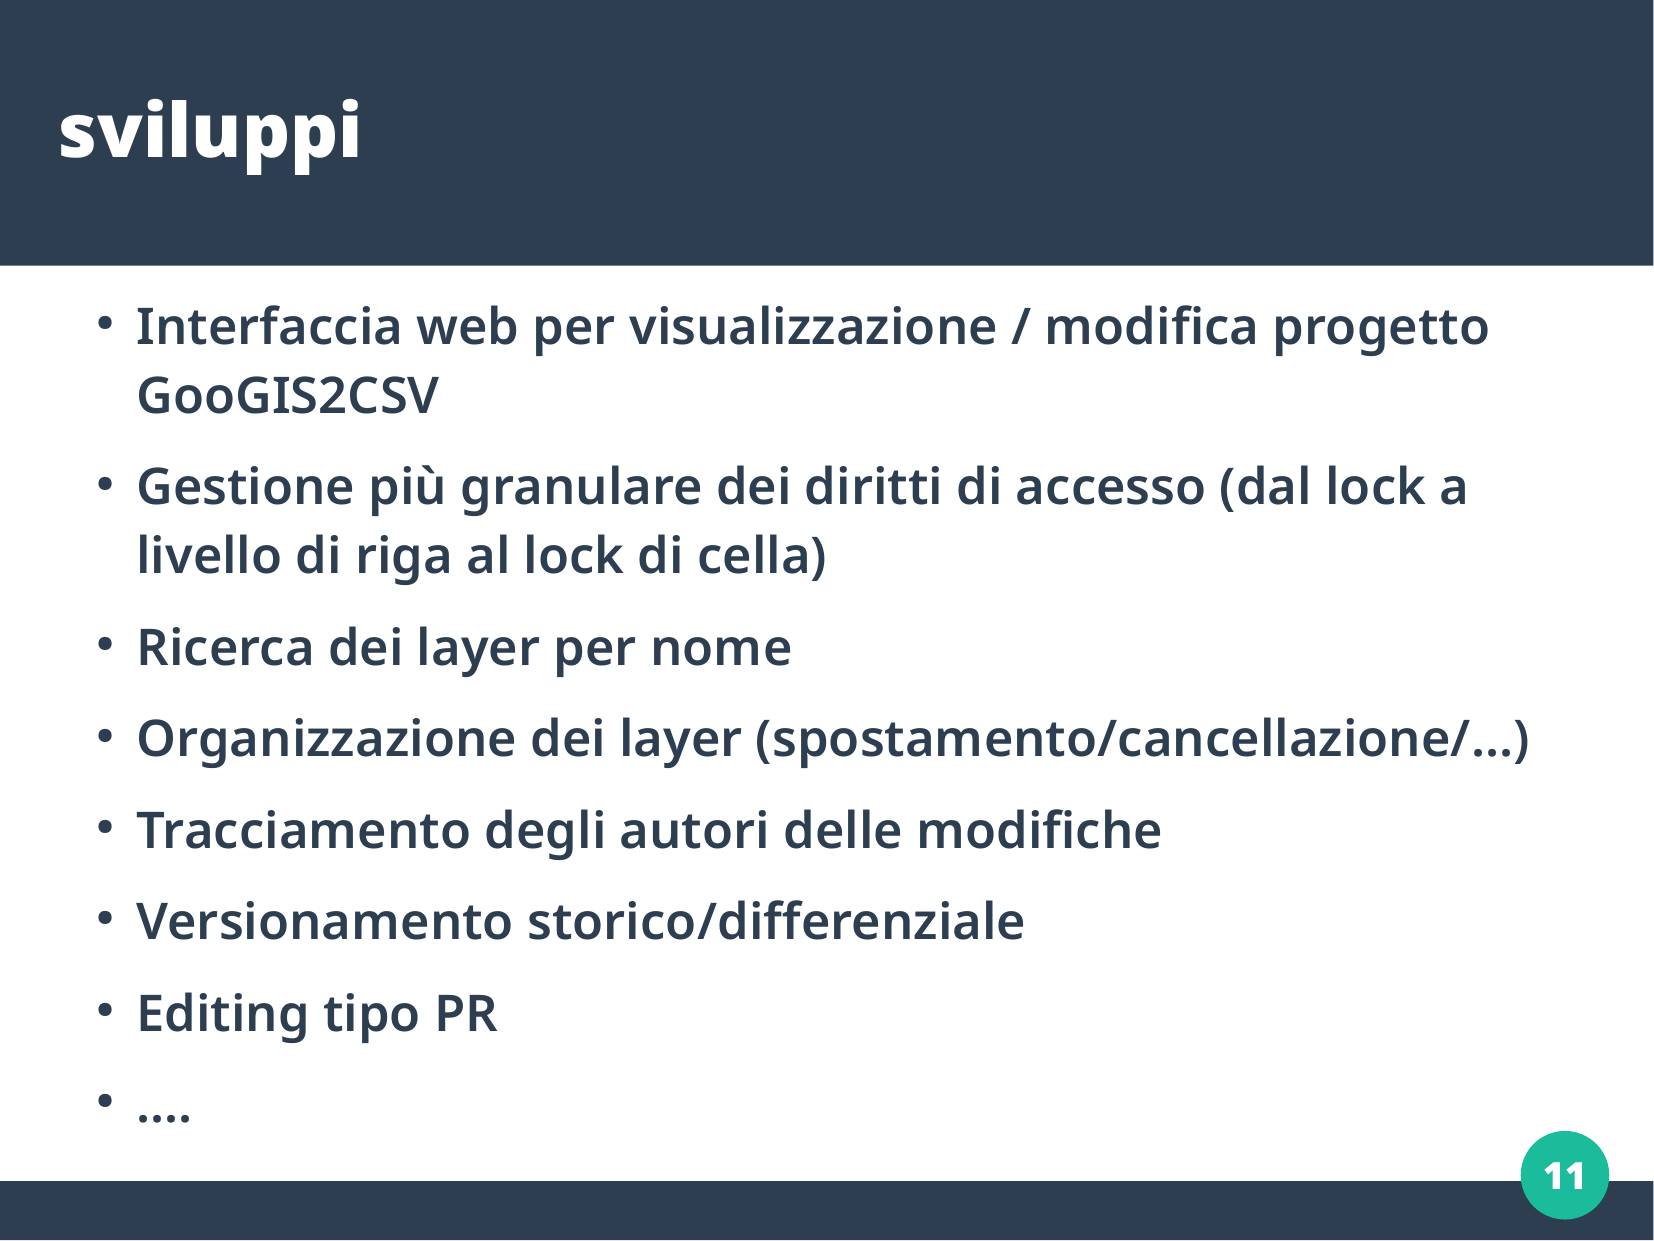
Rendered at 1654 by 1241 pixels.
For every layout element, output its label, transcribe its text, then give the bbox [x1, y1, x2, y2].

title sviluppi [59, 49, 1595, 207]
list Interfaccia web per visualizzazione / modifica progetto GooGIS2CSV Gestione più granulare dei diritti di accesso (dal lock a livello di riga al lock di cella) Ricerca dei layer per nome Organizzazione dei layer (spostamento/cancellazione/...) Tracciamento degli autori delle modifiche Versionamento storico/differenziale Editing tipo PR …. [82, 290, 1571, 1146]
